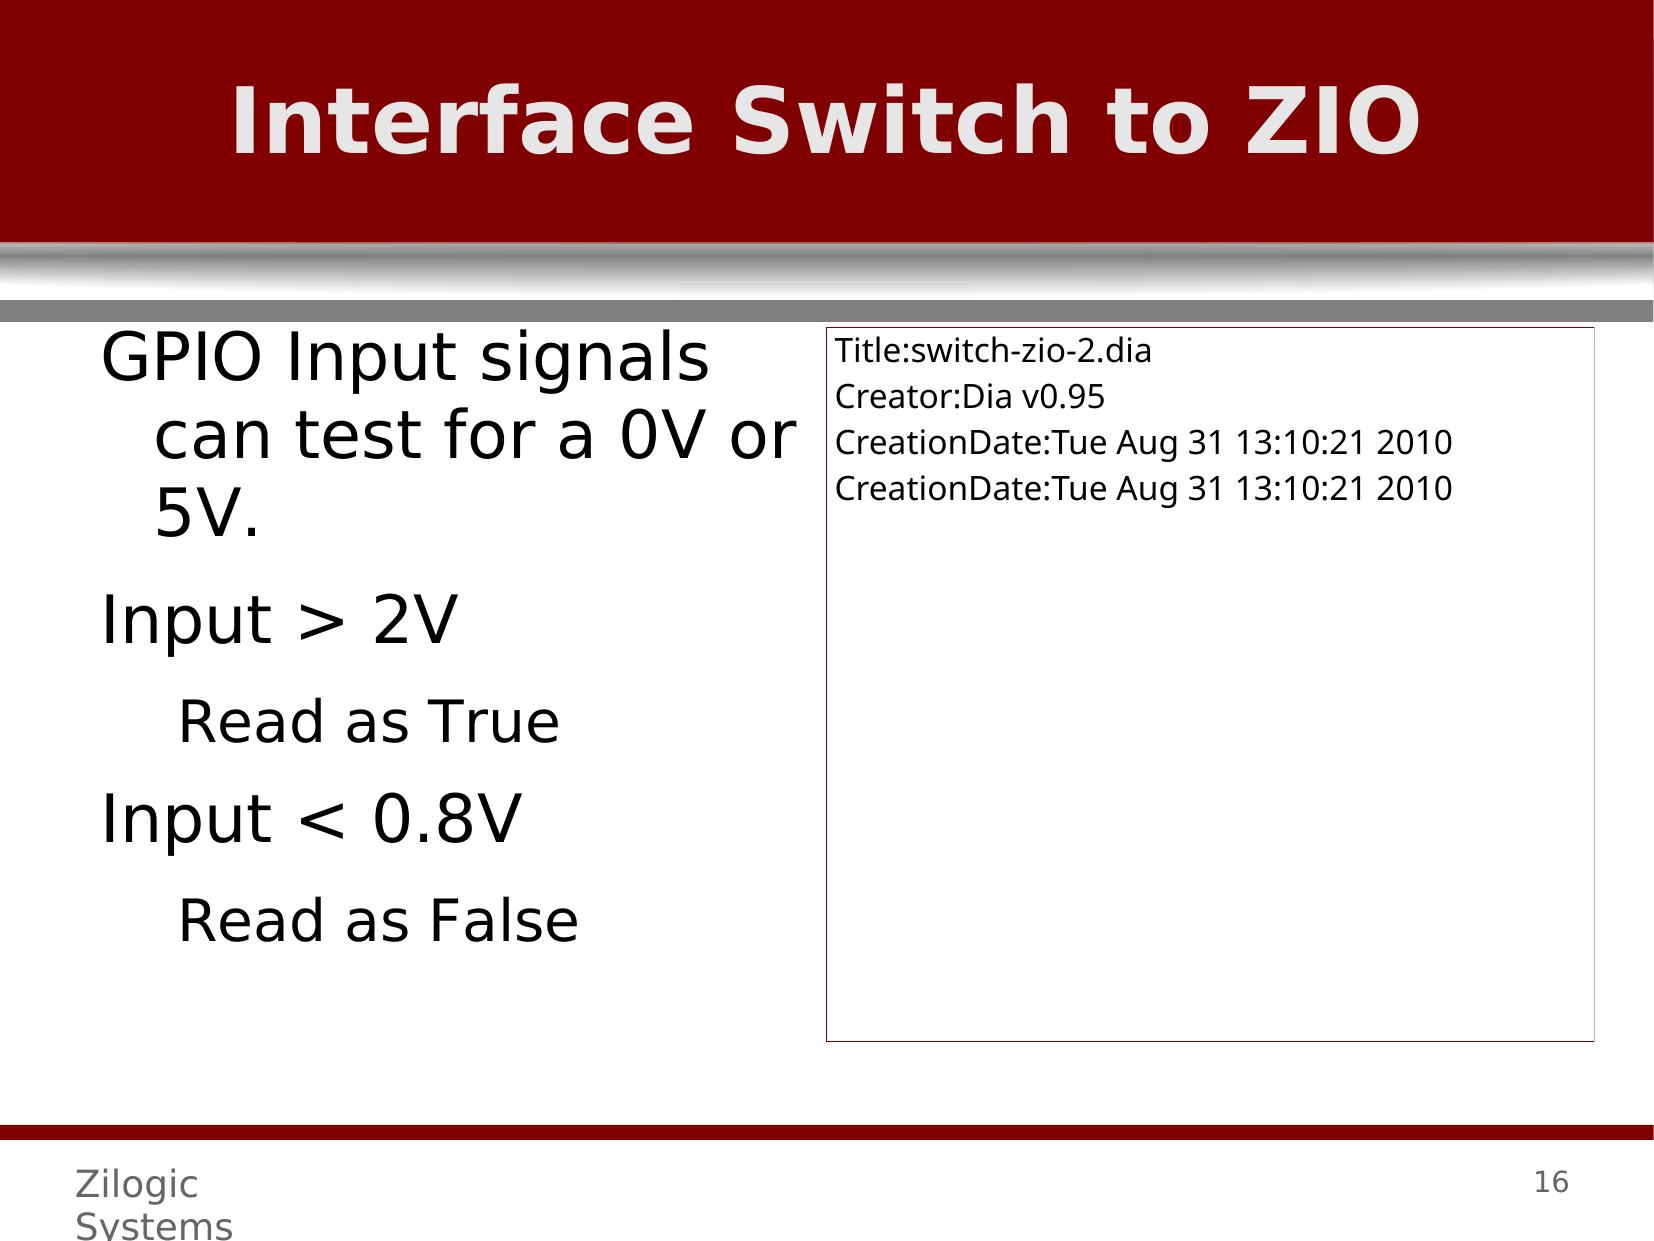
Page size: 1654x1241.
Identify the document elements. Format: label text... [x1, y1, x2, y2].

list GPIO Input signals can test for a 0V or 5V. Input > 2V Read as True Input < 0.8V Read as False [82, 318, 827, 1094]
title Interface Switch to ZIO [82, 26, 1571, 218]
picture [823, 324, 1595, 1042]
